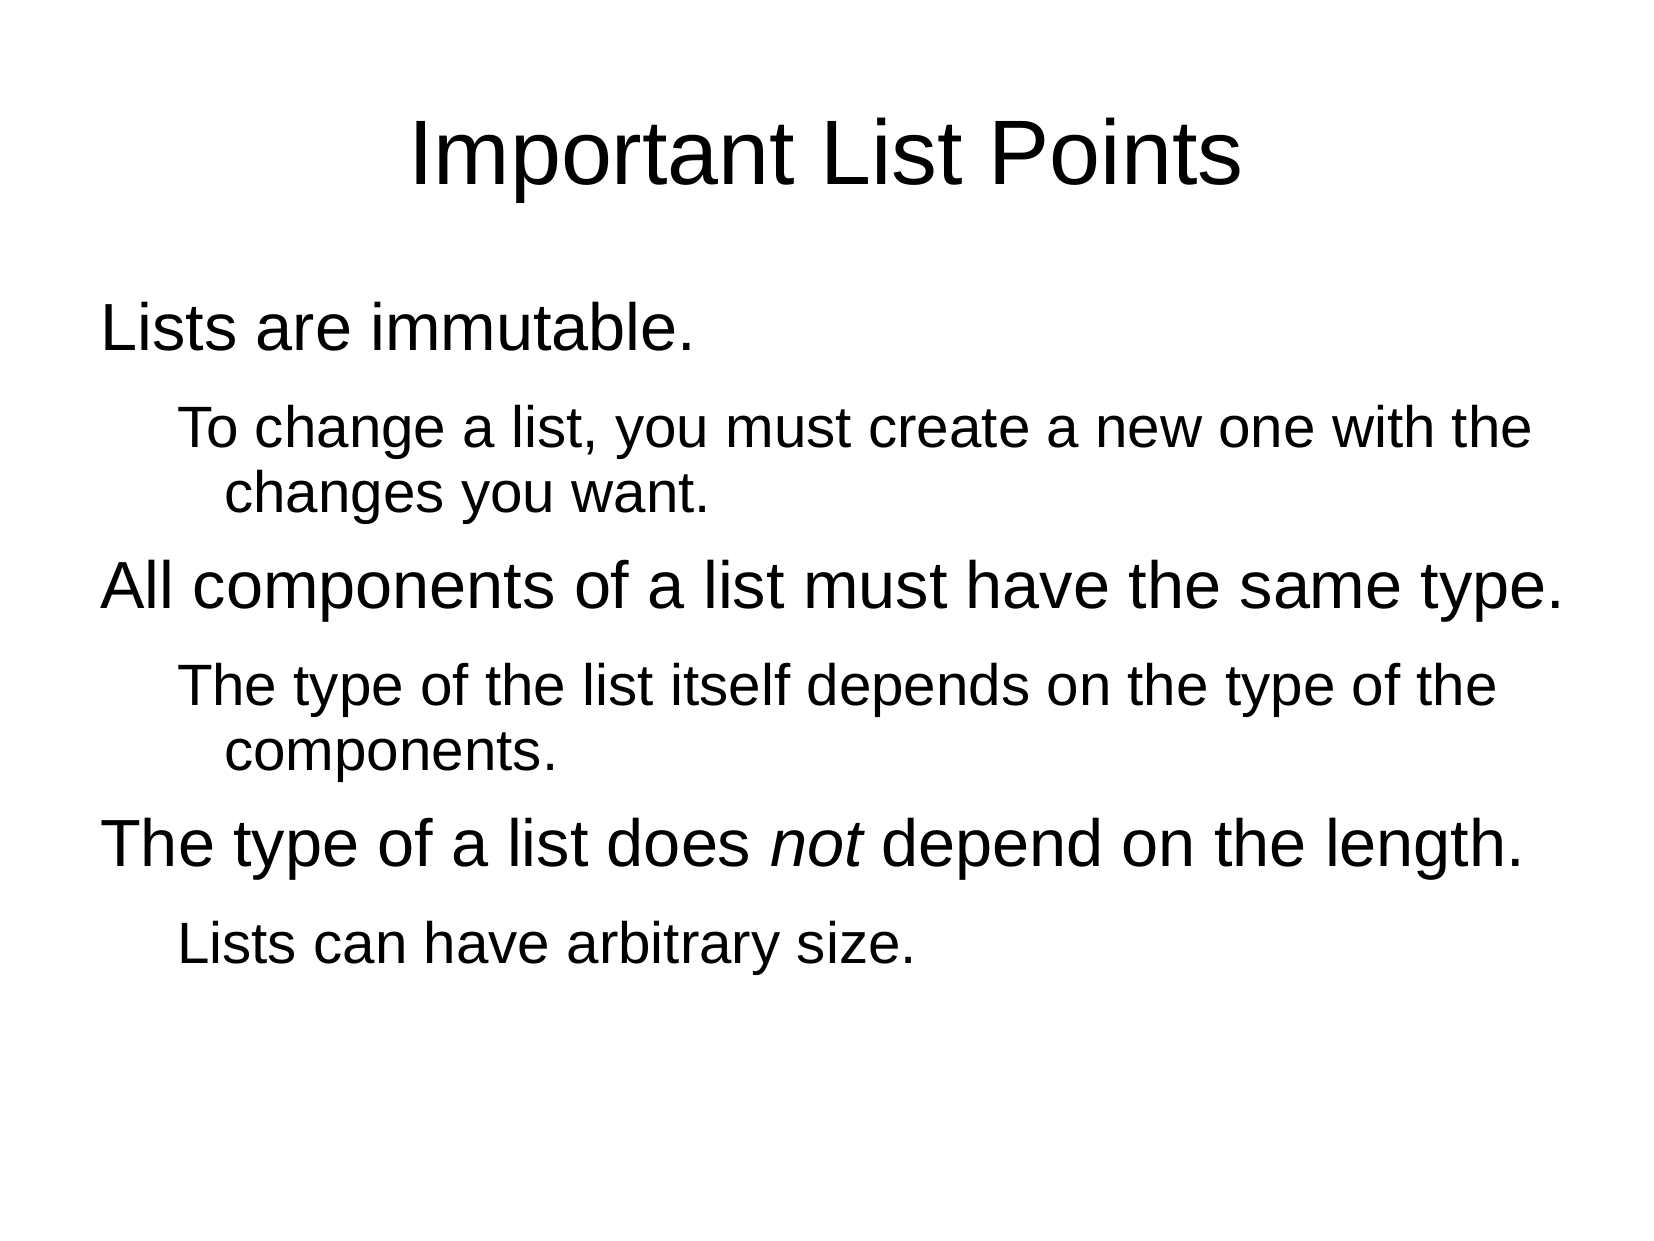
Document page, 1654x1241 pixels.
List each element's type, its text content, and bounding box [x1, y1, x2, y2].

title Important List Points [82, 56, 1571, 250]
list Lists are immutable. To change a list, you must create a new one with the changes you want. All components of a list must have the same type. The type of the list itself depends on the type of the components. The type of a list does not depend on the length. Lists can have arbitrary size. [82, 290, 1571, 1122]
